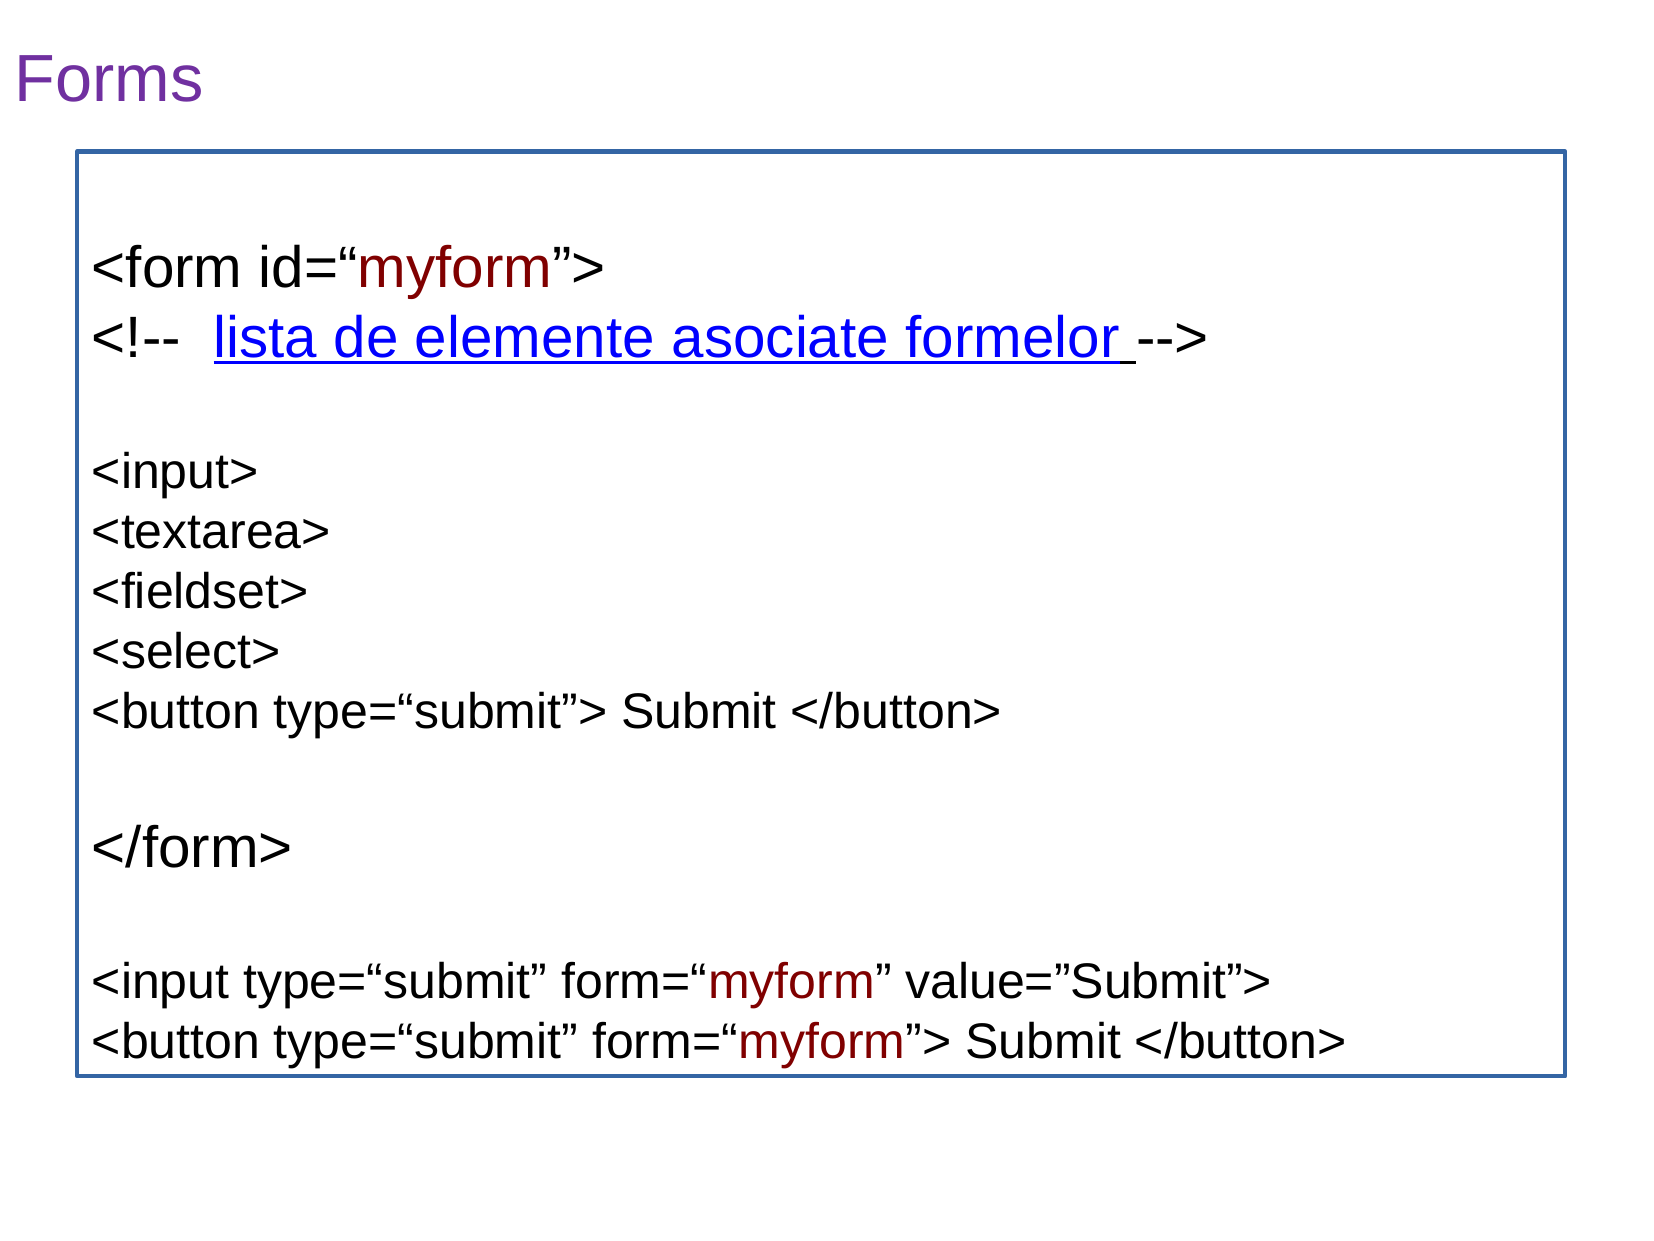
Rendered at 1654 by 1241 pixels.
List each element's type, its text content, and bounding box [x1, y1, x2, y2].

text_box Forms [0, 27, 1351, 168]
text_box <form id=“myform”> <!-- lista de elemente asociate formelor --> <input> <textarea> <fieldset> <select> <button type=“submit”> Submit </button> </form> <input type=“submit” form=“myform” value=”Submit”> <button type=“submit” form=“myform”> Submit </button> [77, 151, 1566, 1077]
